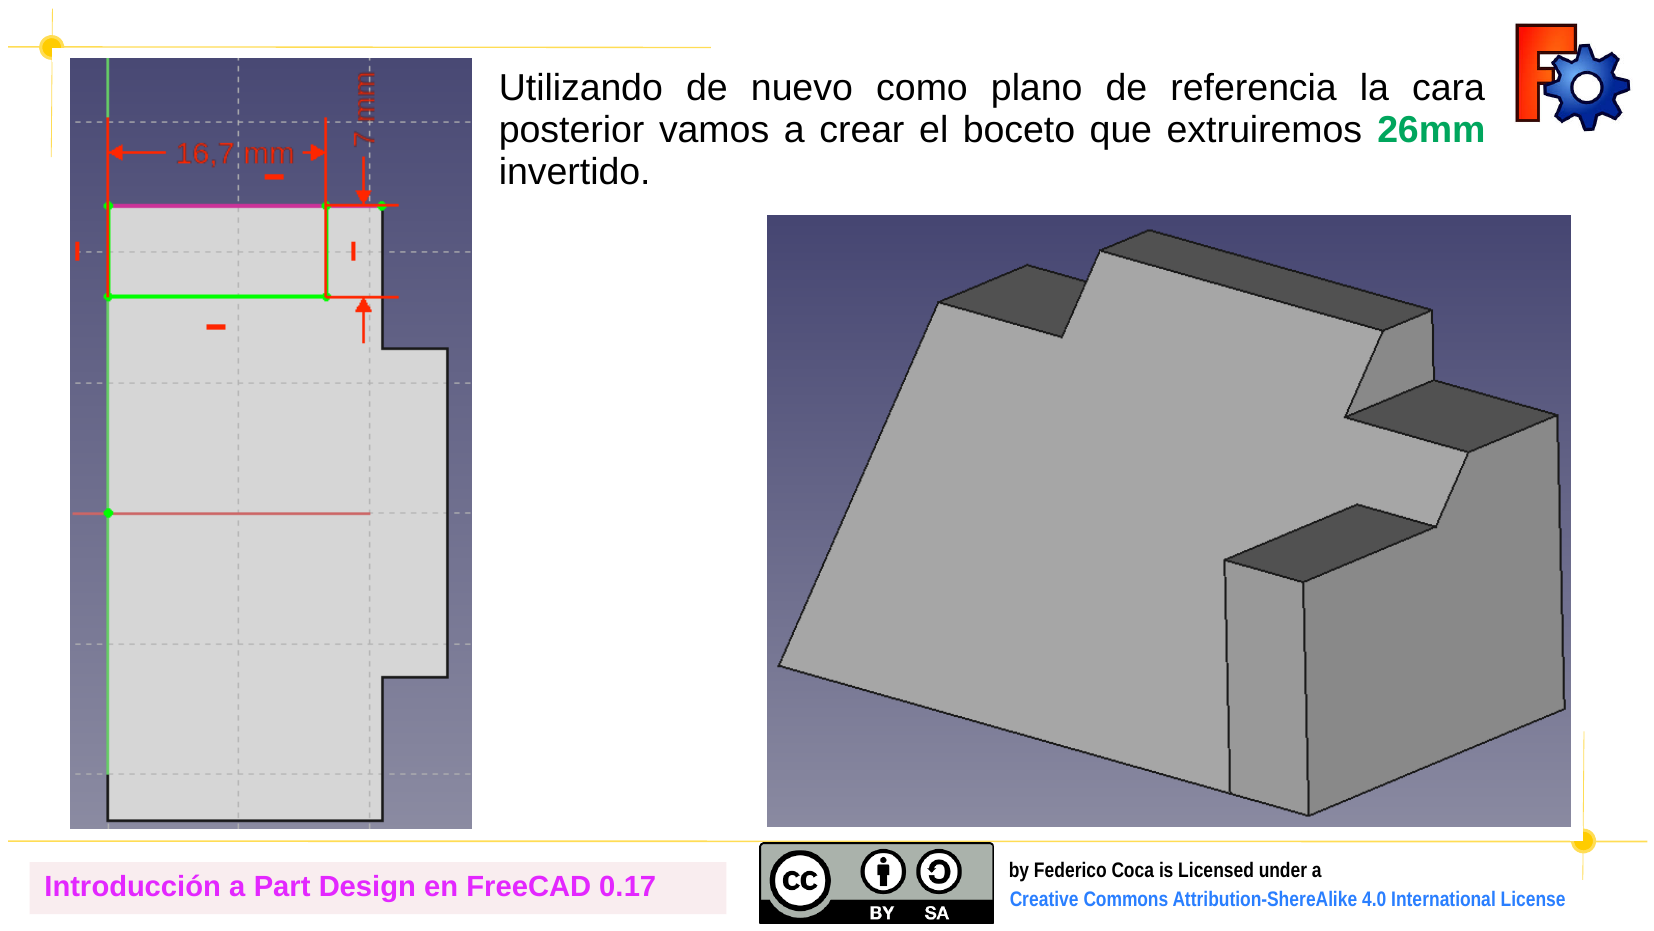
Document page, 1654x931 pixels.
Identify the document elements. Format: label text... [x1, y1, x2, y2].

text_box Introducción a Part Design en FreeCAD 0.17 [29, 862, 727, 915]
picture [1509, 13, 1638, 142]
text_box Utilizando de nuevo como plano de referencia la cara posterior vamos a crear el boceto que extruiremos 26mm invertido. [484, 59, 1501, 200]
picture [70, 58, 472, 829]
picture [767, 215, 1571, 827]
